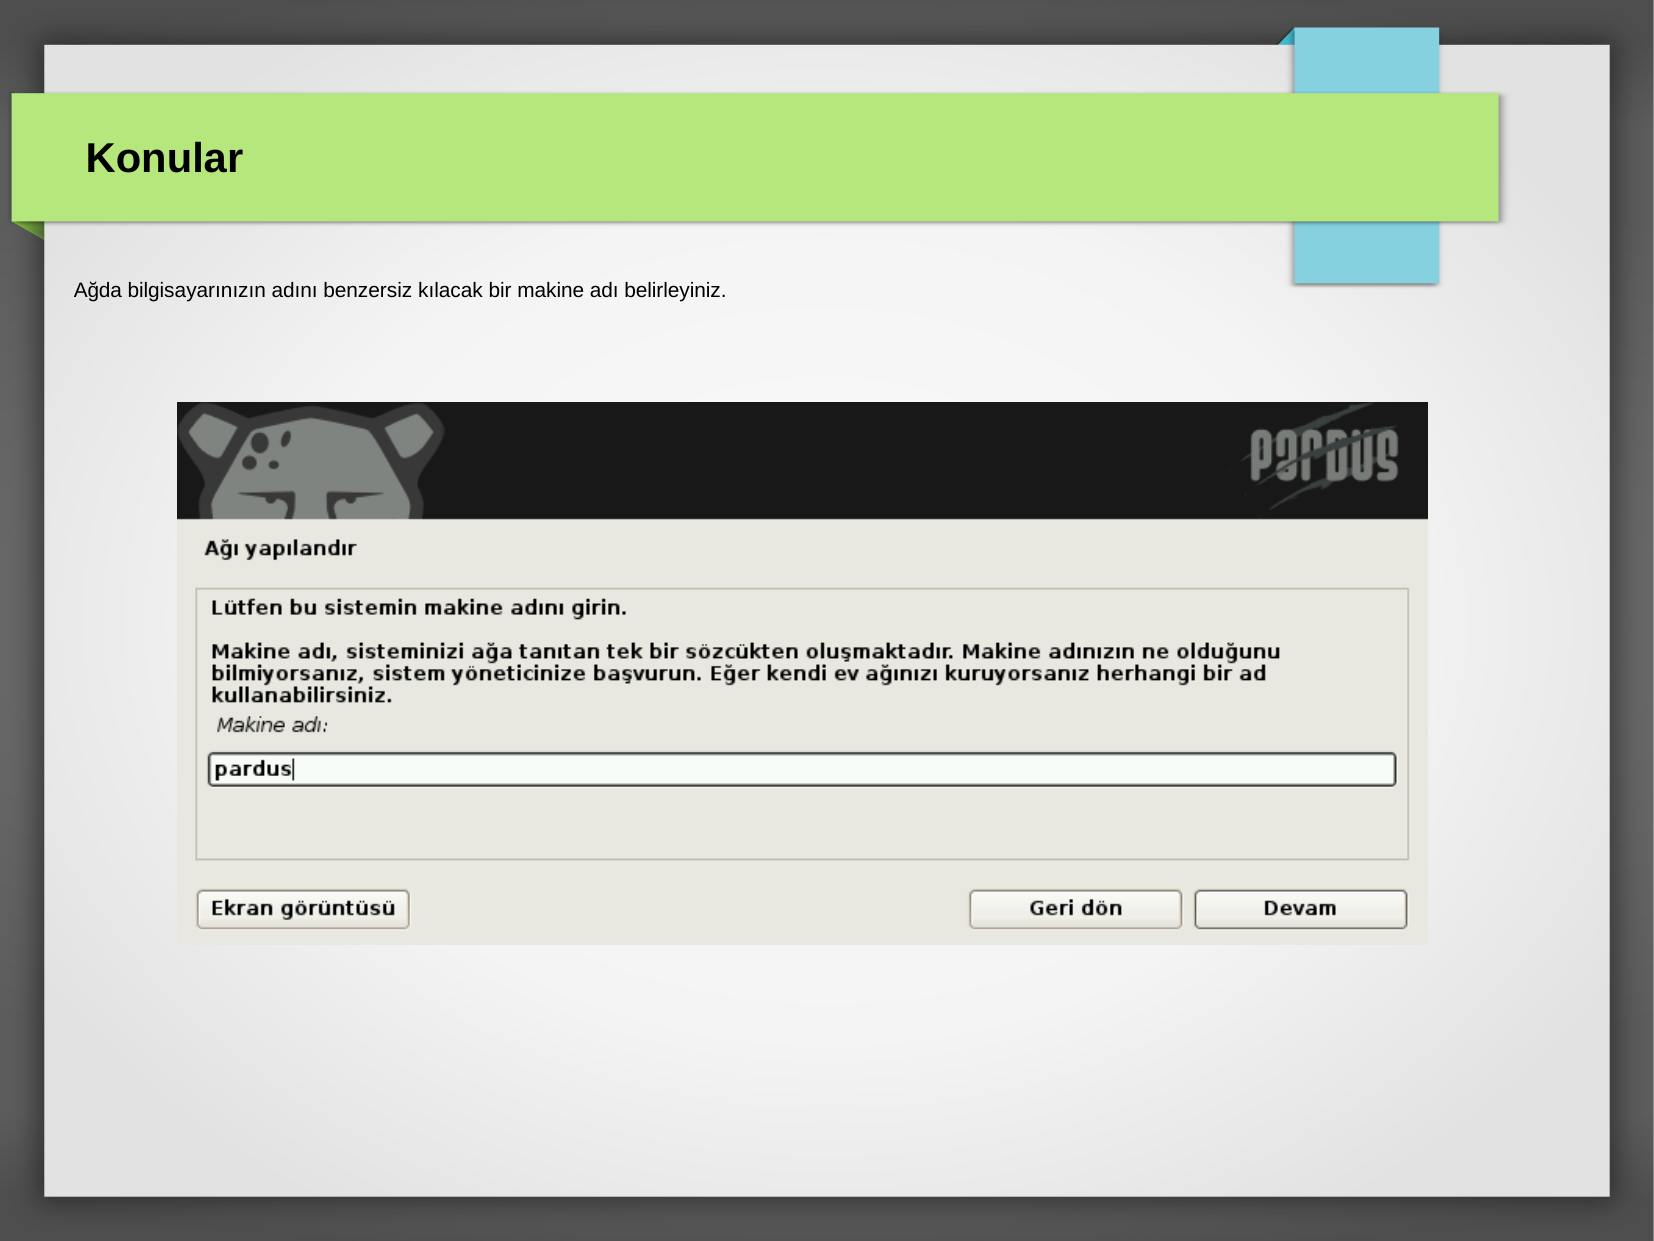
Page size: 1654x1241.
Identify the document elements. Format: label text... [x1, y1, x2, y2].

text_box Konular [70, 127, 259, 189]
picture [0, 0, 1654, 1241]
text_box Ağda bilgisayarınızın adını benzersiz kılacak bir makine adı belirleyiniz. [59, 271, 742, 310]
